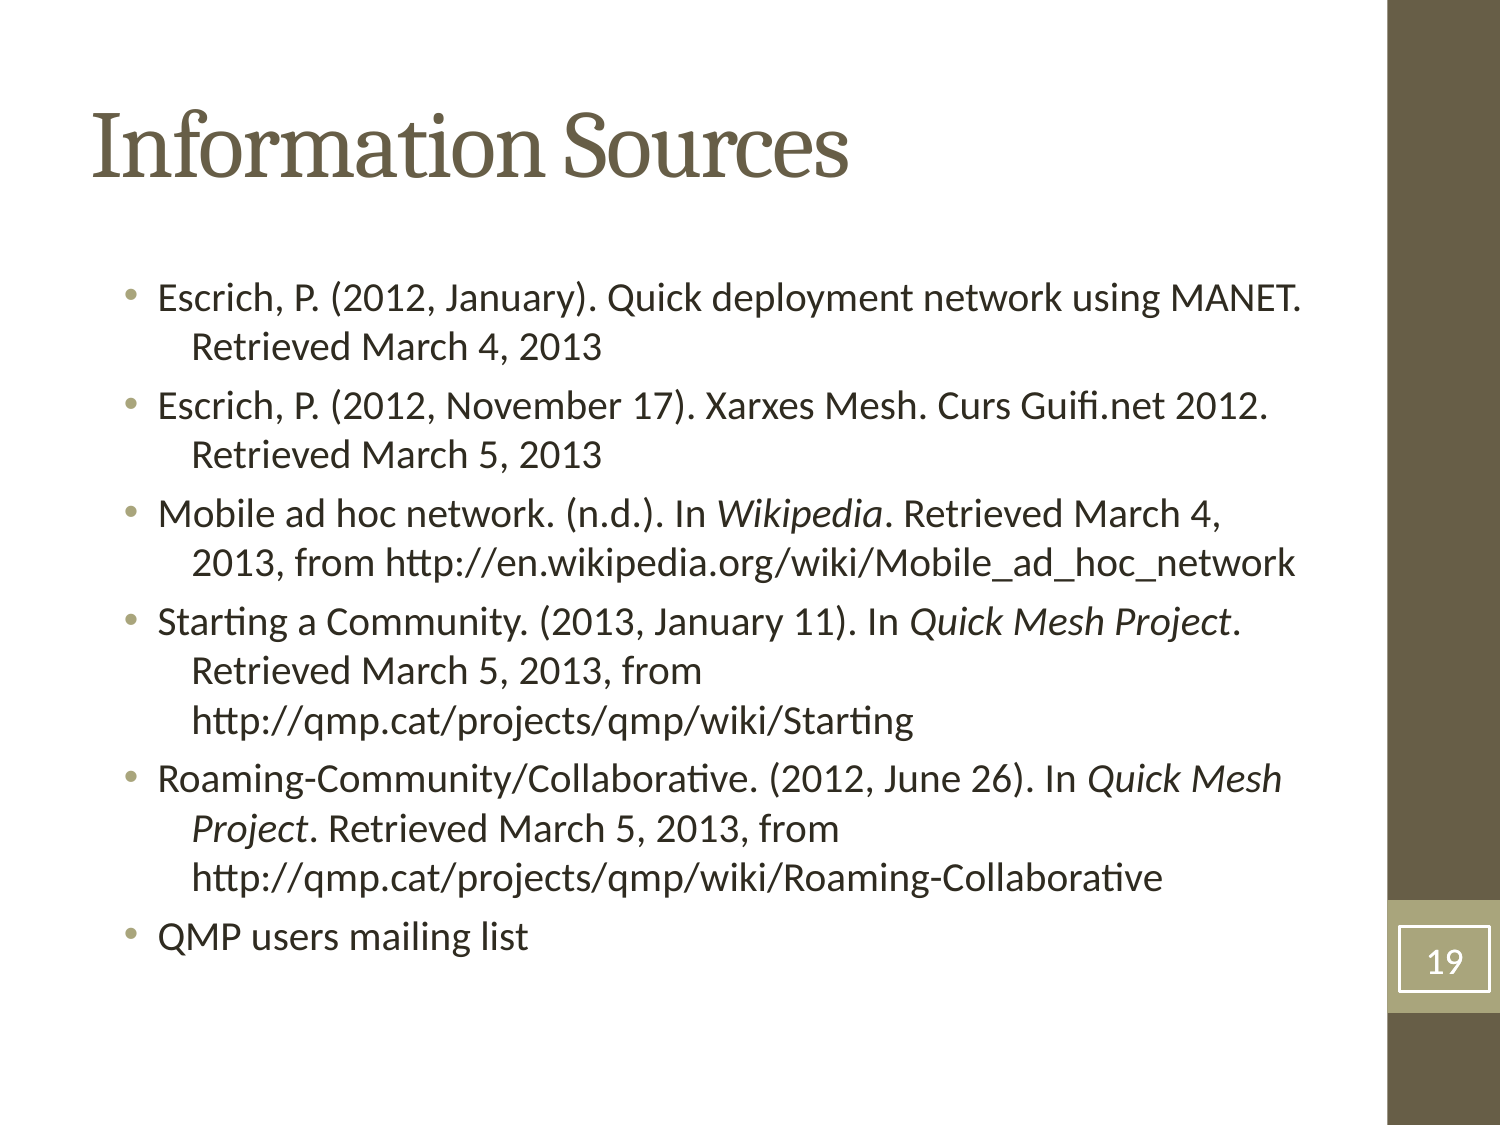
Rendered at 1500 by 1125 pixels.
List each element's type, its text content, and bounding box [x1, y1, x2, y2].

text_box <número> [1399, 926, 1490, 992]
title Information Sources [75, 45, 1326, 233]
list Escrich, P. (2012, January). Quick deployment network using MANET. Retrieved March 4, 2013 Escrich, P. (2012, November 17). Xarxes Mesh. Curs Guifi.net 2012. Retrieved March 5, 2013 Mobile ad hoc network. (n.d.). In Wikipedia. Retrieved March 4, 2013, from http://en.wikipedia.org/wiki/Mobile_ad_hoc_network Starting a Community. (2013, January 11). In Quick Mesh Project. Retrieved March 5, 2013, from http://qmp.cat/projects/qmp/wiki/Starting Roaming-Community/Collaborative. (2012, June 26). In Quick Mesh Project. Retrieved March 5, 2013, from http://qmp.cat/projects/qmp/wiki/Roaming-Collaborative QMP users mailing list [75, 262, 1326, 1051]
